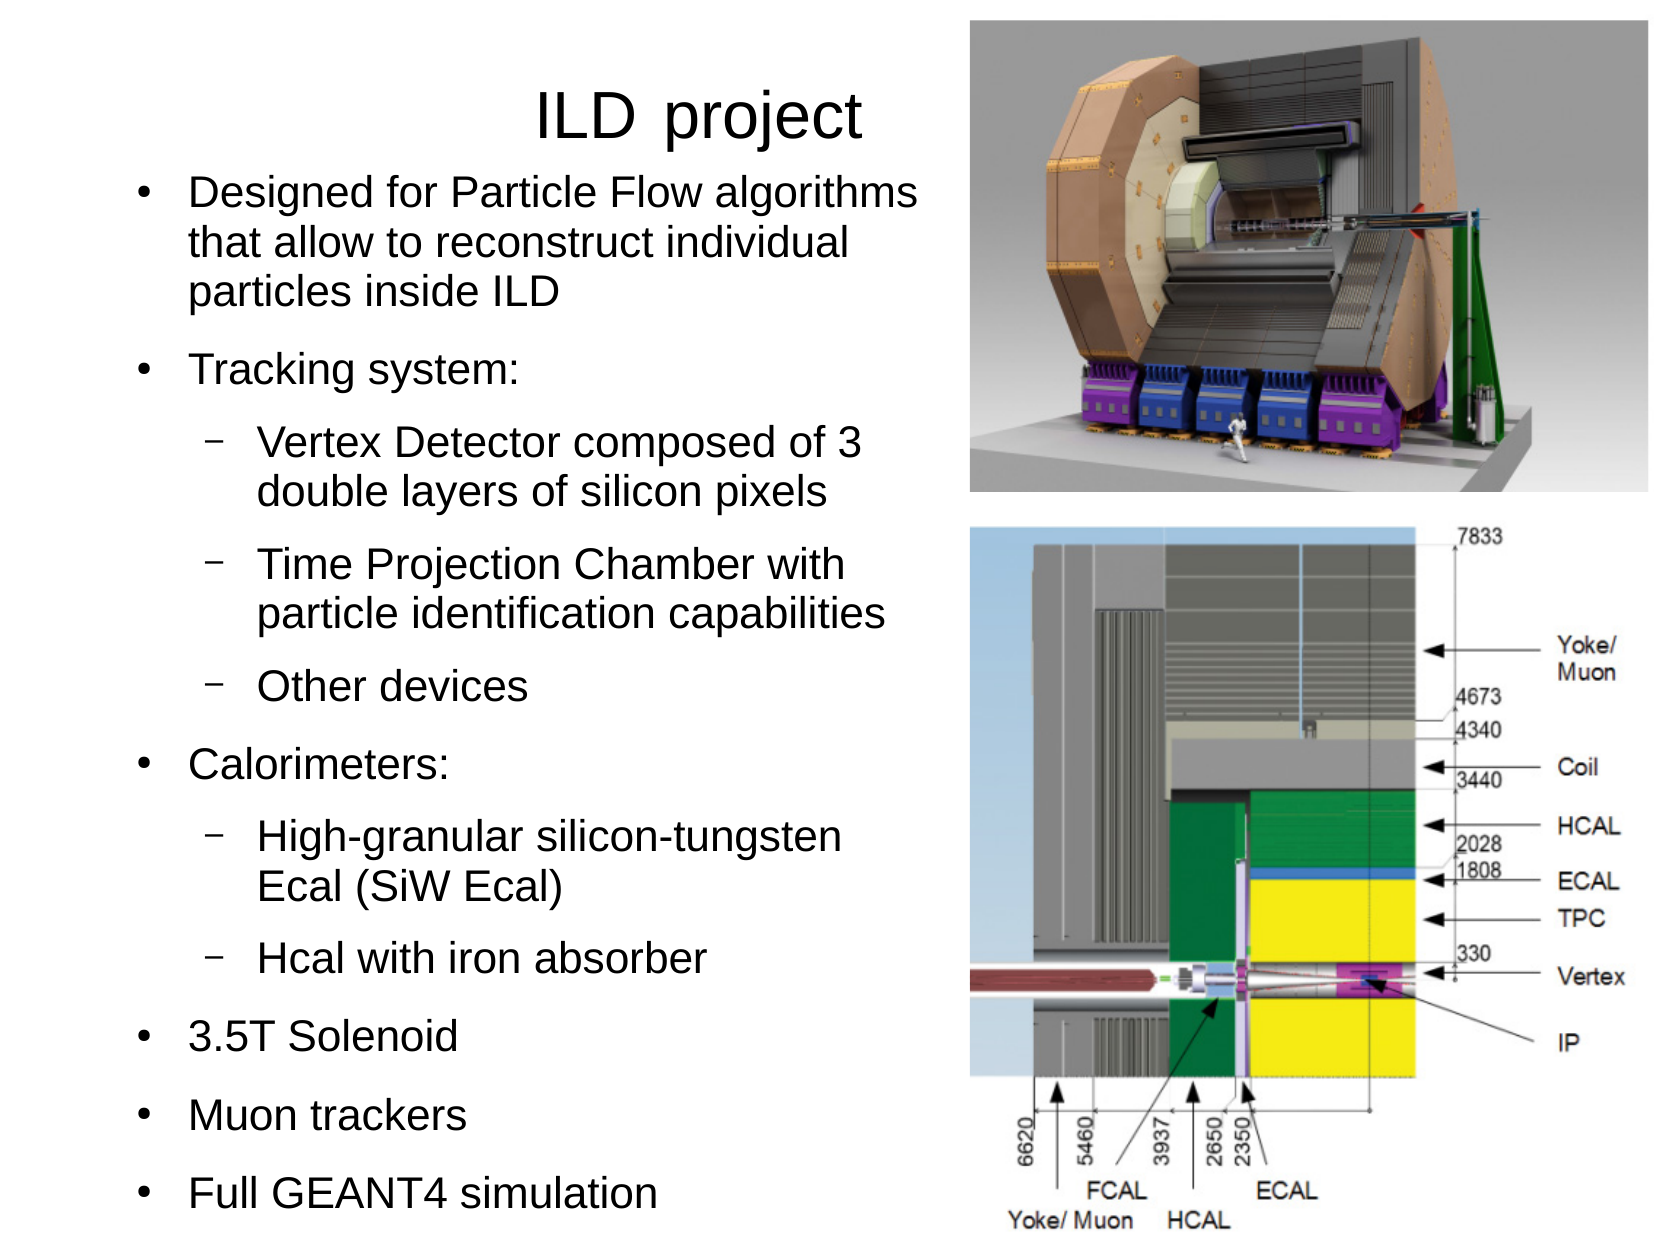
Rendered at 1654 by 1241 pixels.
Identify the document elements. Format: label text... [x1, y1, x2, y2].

title ILD project [56, 34, 1342, 180]
list Designed for Particle Flow algorithms that allow to reconstruct individual particles inside ILD Tracking system: Vertex Detector composed of 3 double layers of silicon pixels Time Projection Chamber with particle identification capabilities Other devices Calorimeters: High-granular silicon-tungsten Ecal (SiW Ecal) Hcal with iron absorber 3.5T Solenoid Muon trackers Full GEANT4 simulation [119, 167, 935, 1229]
picture [969, 3, 1654, 492]
picture [969, 509, 1643, 1241]
